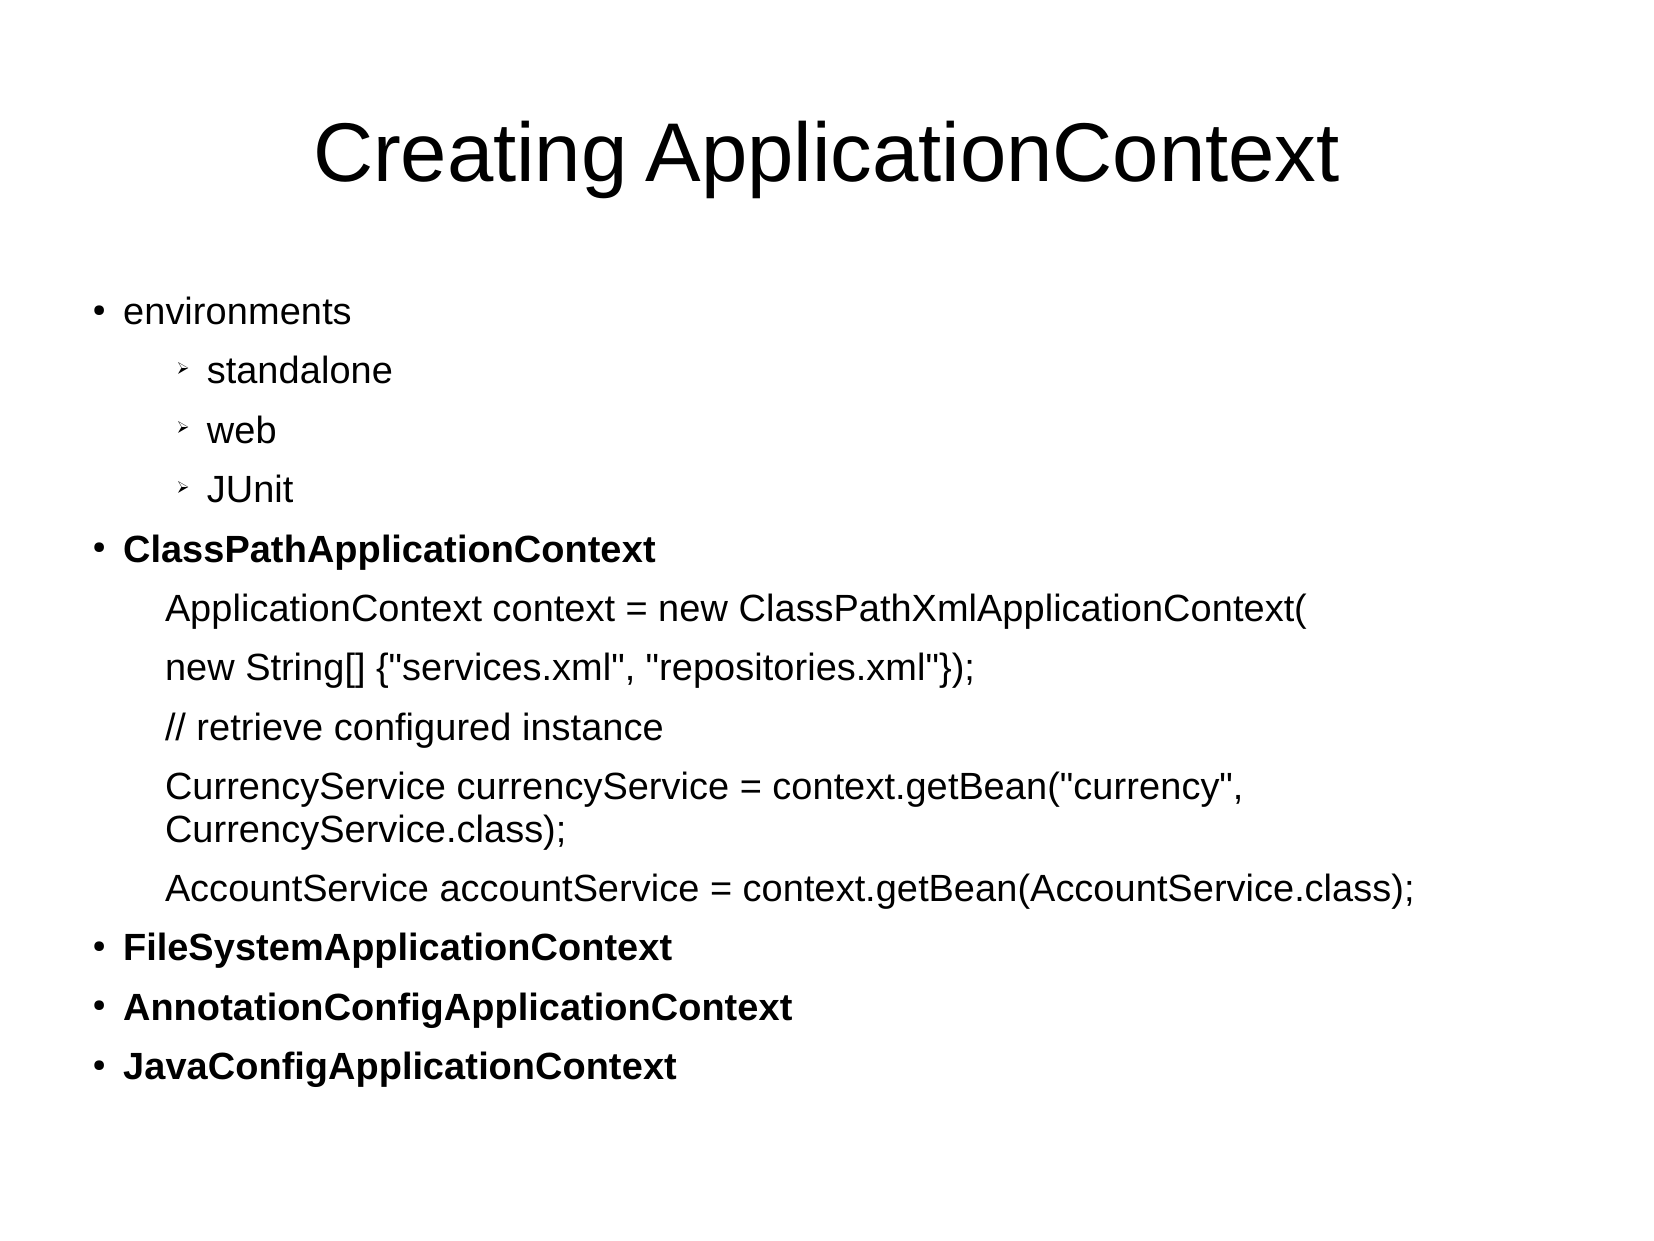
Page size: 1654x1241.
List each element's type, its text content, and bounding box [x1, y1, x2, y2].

list environments standalone web JUnit ClassPathApplicationContext ApplicationContext context = new ClassPathXmlApplicationContext( new String[] {"services.xml", "repositories.xml"}); // retrieve configured instance CurrencyService currencyService = context.getBean("currency", CurrencyService.class); AccountService accountService = context.getBean(AccountService.class); FileSystemApplicationContext AnnotationConfigApplicationContext JavaConfigApplicationContext [82, 290, 1571, 1096]
title Creating ApplicationContext [82, 49, 1571, 257]
